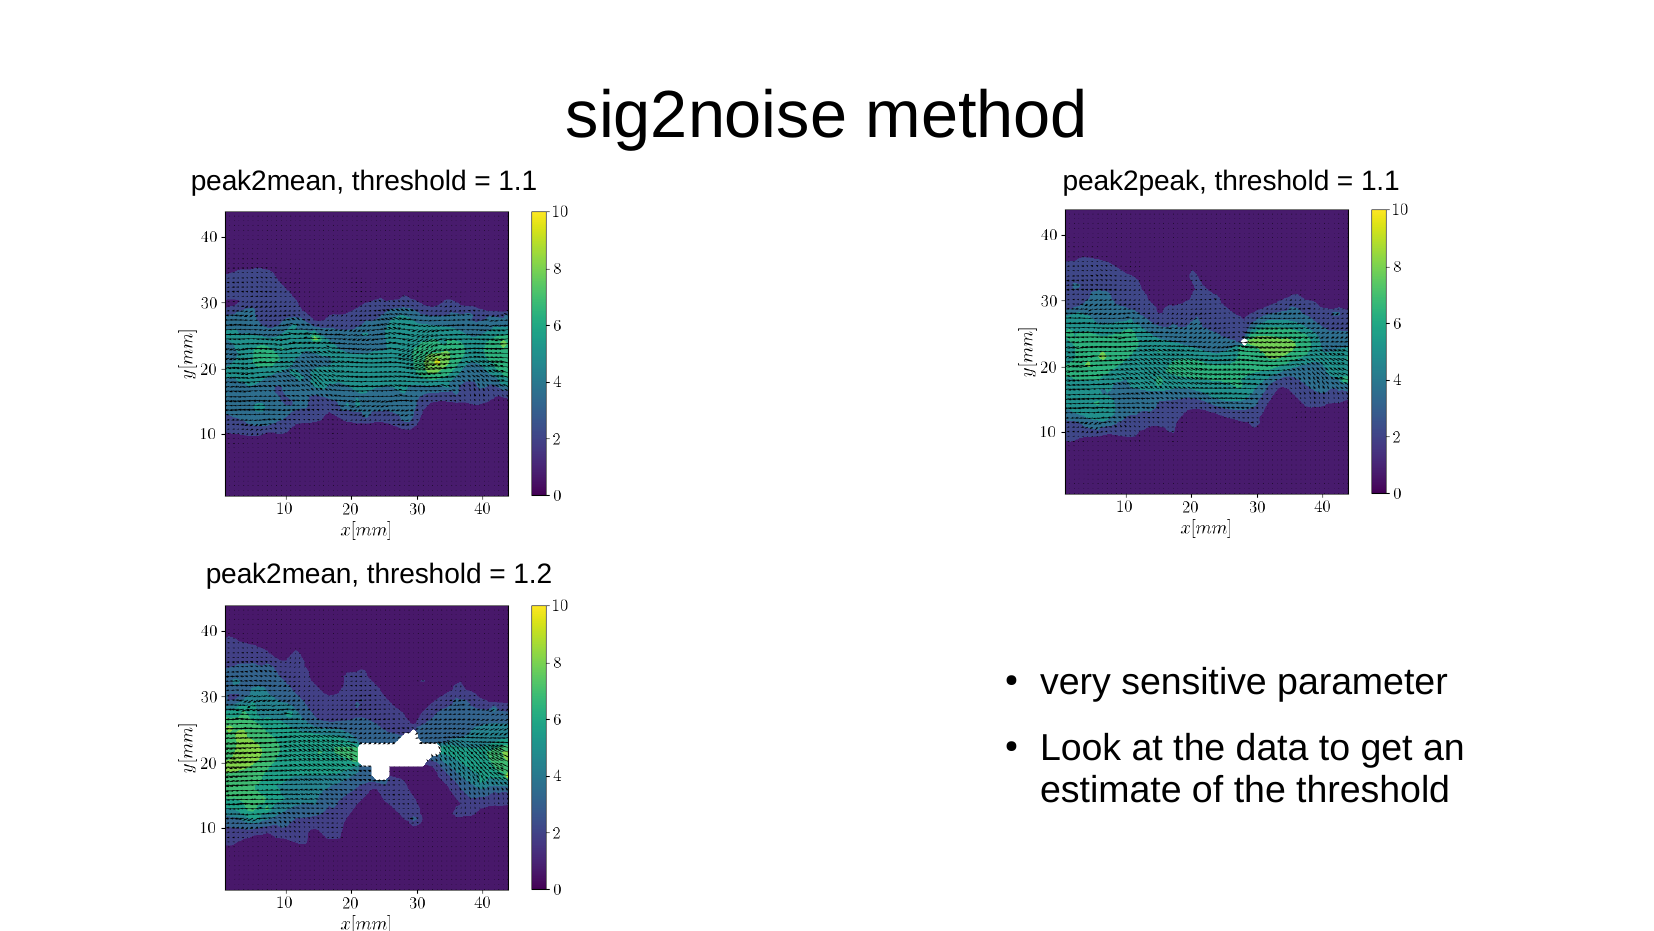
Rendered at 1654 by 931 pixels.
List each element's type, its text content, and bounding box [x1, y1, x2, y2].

text_box peak2mean, threshold = 1.1 [176, 157, 671, 204]
text_box very sensitive parameter Look at the data to get an estimate of the threshold [990, 653, 1491, 819]
text_box peak2mean, threshold = 1.2 [191, 551, 686, 598]
picture [60, 560, 661, 931]
picture [60, 166, 661, 542]
picture [900, 164, 1501, 541]
title sig2noise method [82, 37, 1571, 193]
text_box peak2peak, threshold = 1.1 [1047, 157, 1531, 204]
